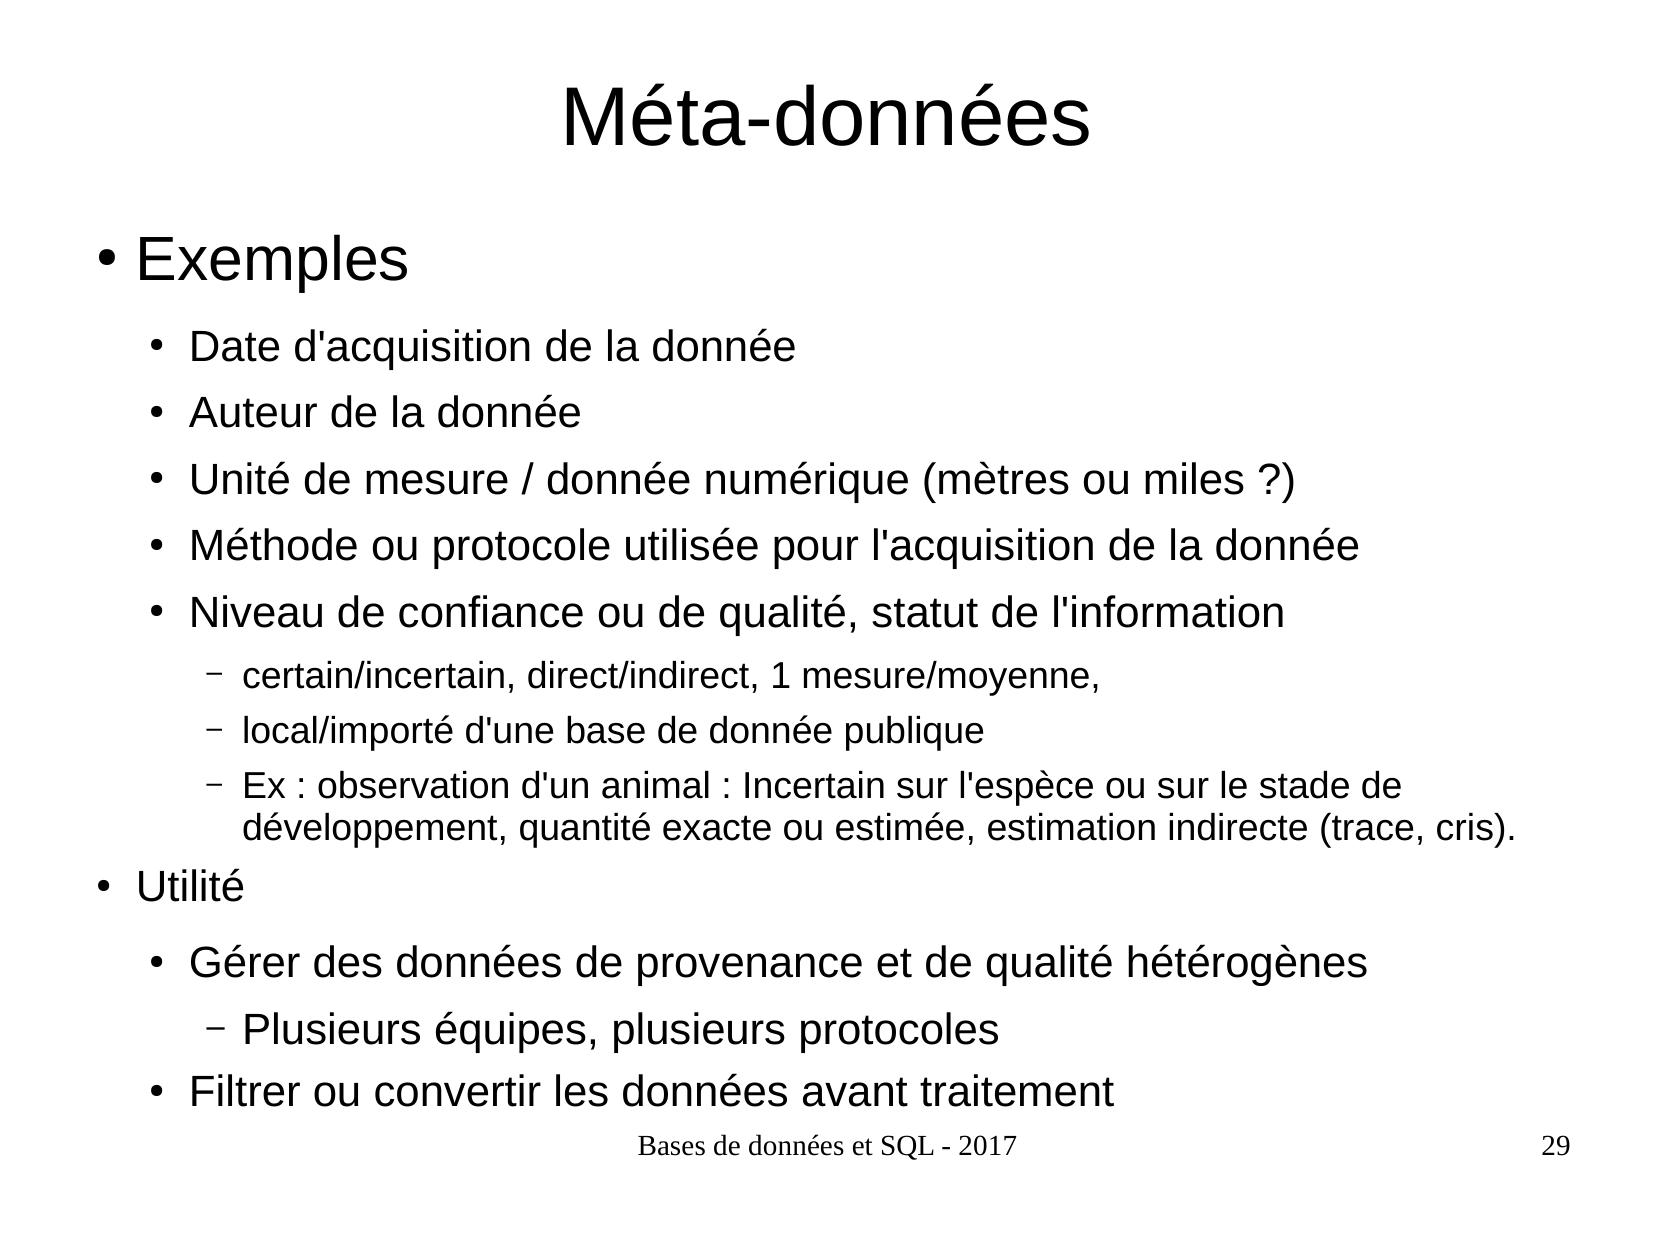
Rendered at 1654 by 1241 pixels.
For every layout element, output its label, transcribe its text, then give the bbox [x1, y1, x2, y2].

list Exemples Date d'acquisition de la donnée Auteur de la donnée Unité de mesure / donnée numérique (mètres ou miles ?) Méthode ou protocole utilisée pour l'acquisition de la donnée Niveau de confiance ou de qualité, statut de l'information certain/incertain, direct/indirect, 1 mesure/moyenne, local/importé d'une base de donnée publique Ex : observation d'un animal : Incertain sur l'espèce ou sur le stade de développement, quantité exacte ou estimée, estimation indirecte (trace, cris). Utilité Gérer des données de provenance et de qualité hétérogènes Plusieurs équipes, plusieurs protocoles Filtrer ou convertir les données avant traitement [82, 224, 1625, 1127]
title Méta-données [82, 56, 1571, 178]
